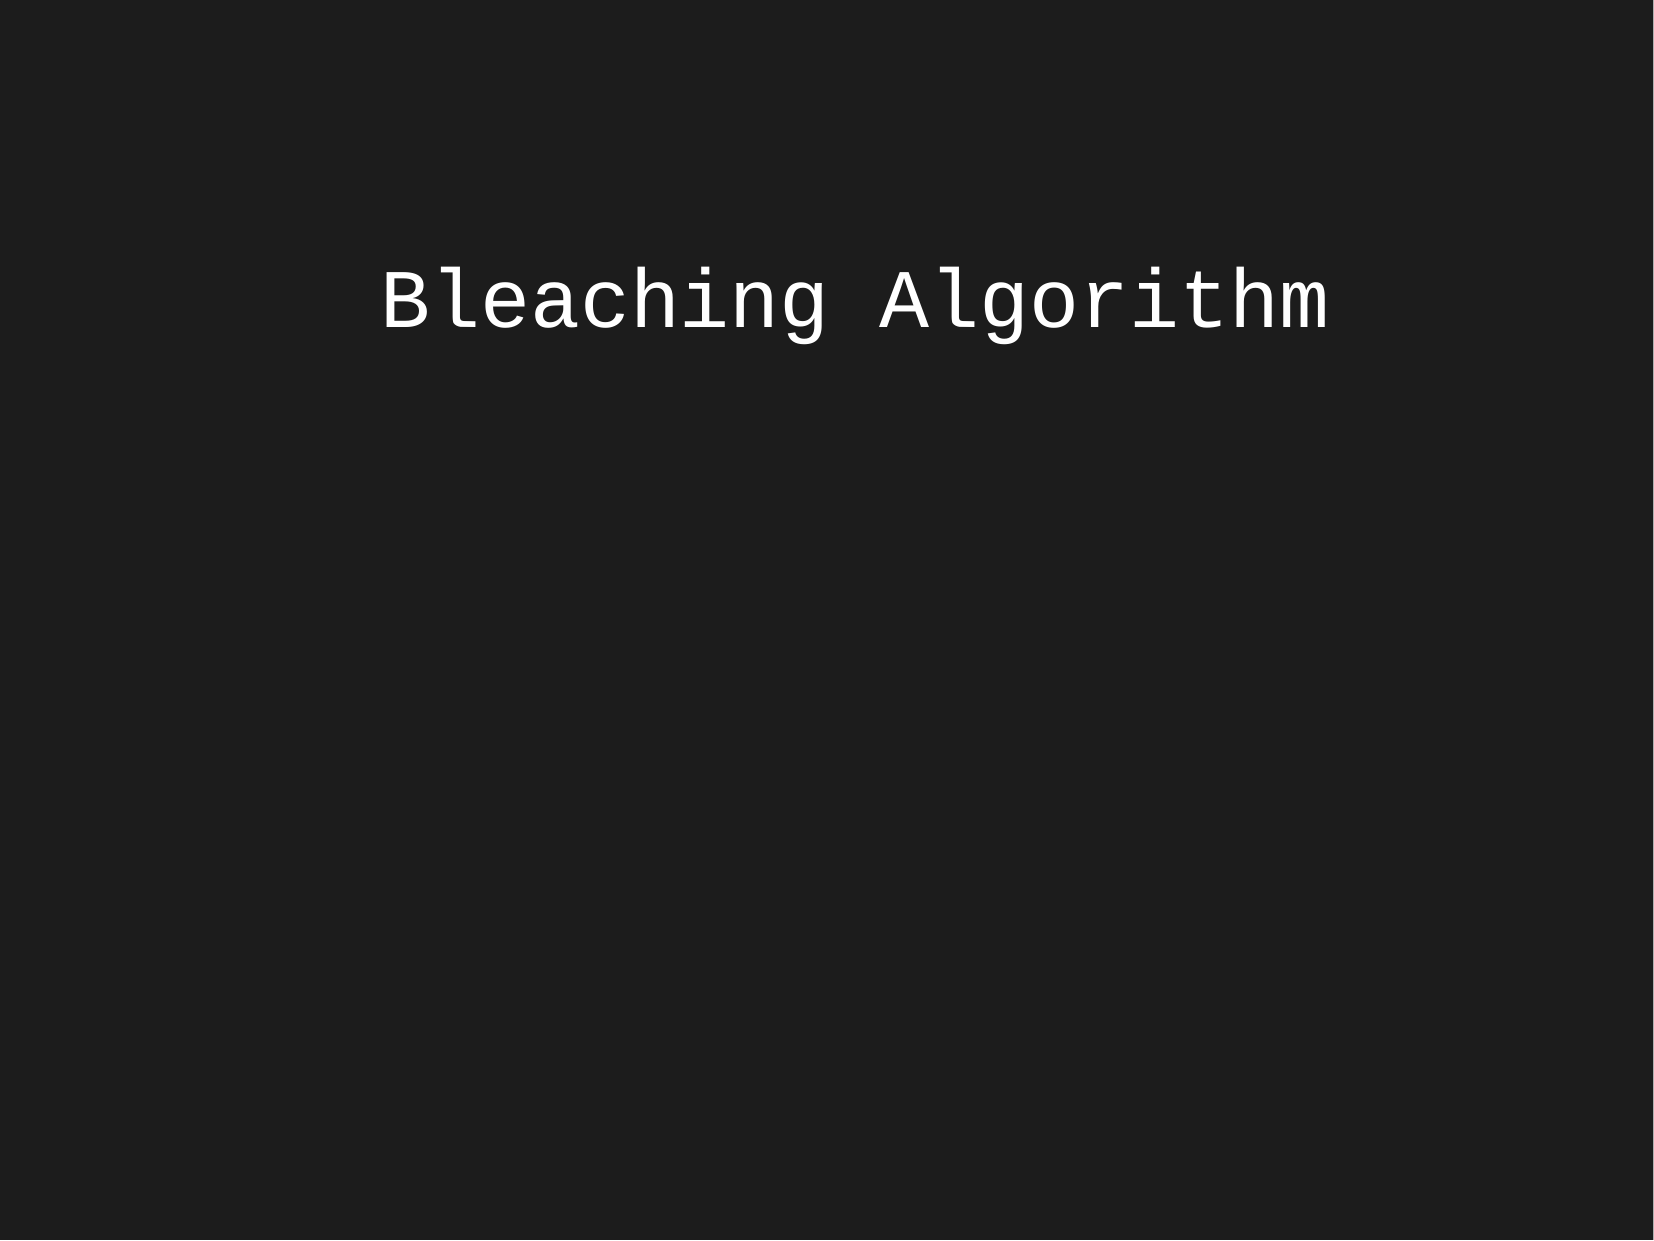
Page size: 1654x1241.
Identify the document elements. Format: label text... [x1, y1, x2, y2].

text_box Bleaching Algorithm [90, 250, 1621, 985]
